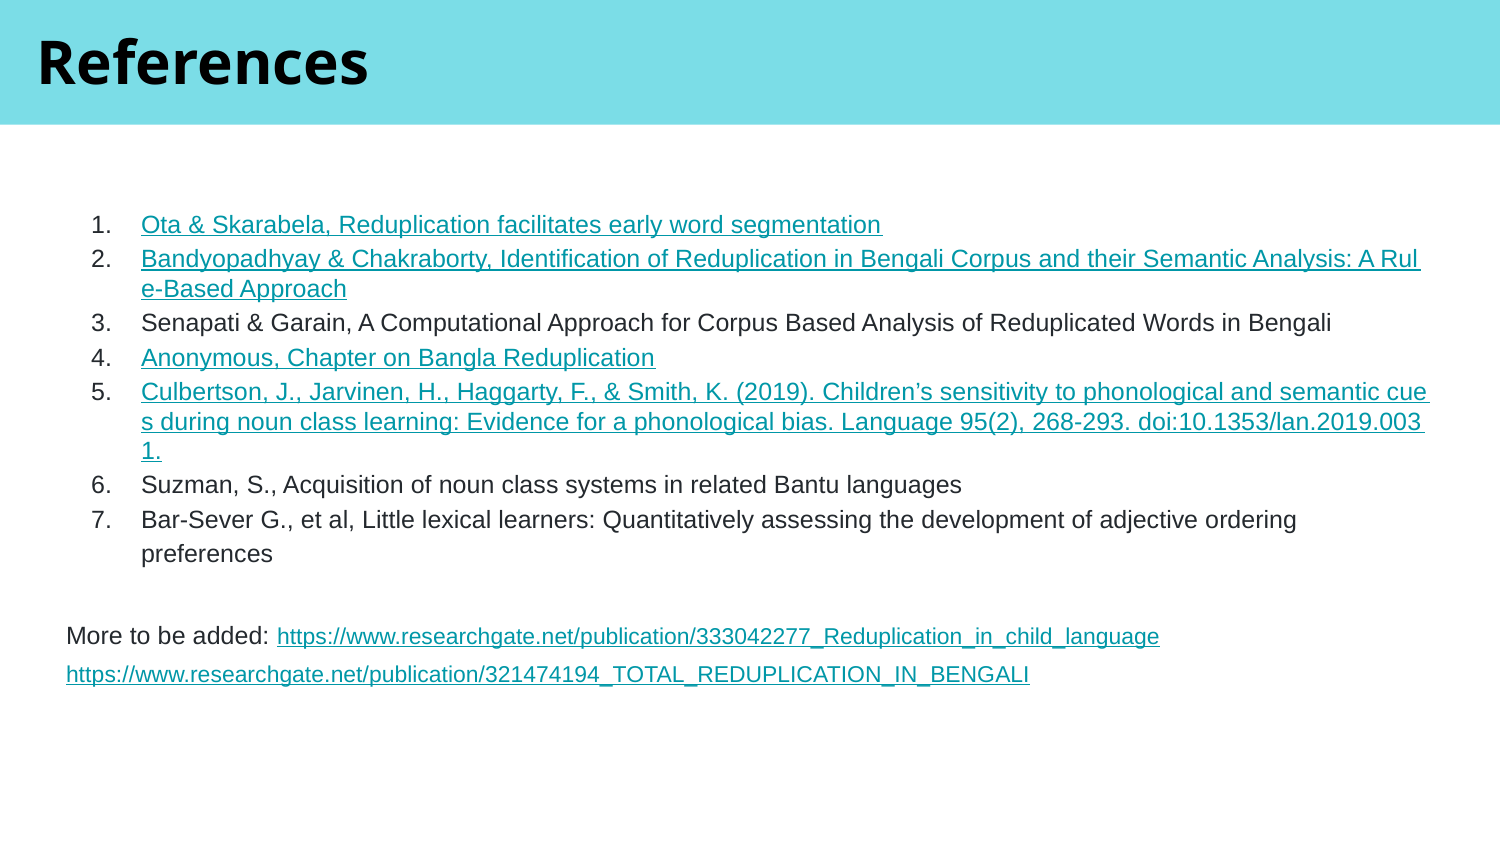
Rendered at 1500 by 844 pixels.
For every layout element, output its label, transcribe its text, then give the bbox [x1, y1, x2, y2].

list Ota & Skarabela, Reduplication facilitates early word segmentation Bandyopadhyay & Chakraborty, Identification of Reduplication in Bengali Corpus and their Semantic Analysis: A Rule-Based Approach Senapati & Garain, A Computational Approach for Corpus Based Analysis of Reduplicated Words in Bengali Anonymous, Chapter on Bangla Reduplication Culbertson, J., Jarvinen, H., Haggarty, F., & Smith, K. (2019). Children’s sensitivity to phonological and semantic cues during noun class learning: Evidence for a phonological bias. Language 95(2), 268-293. doi:10.1353/lan.2019.0031. Suzman, S., Acquisition of noun class systems in related Bantu languages Bar-Sever G., et al, Little lexical learners: Quantitatively assessing the development of adjective ordering preferences More to be added: https://www.researchgate.net/publication/333042277_Reduplication_in_child_language https://www.researchgate.net/publication/321474194_TOTAL_REDUPLICATION_IN_BENGALI [51, 189, 1449, 750]
title References [21, 9, 1420, 114]
